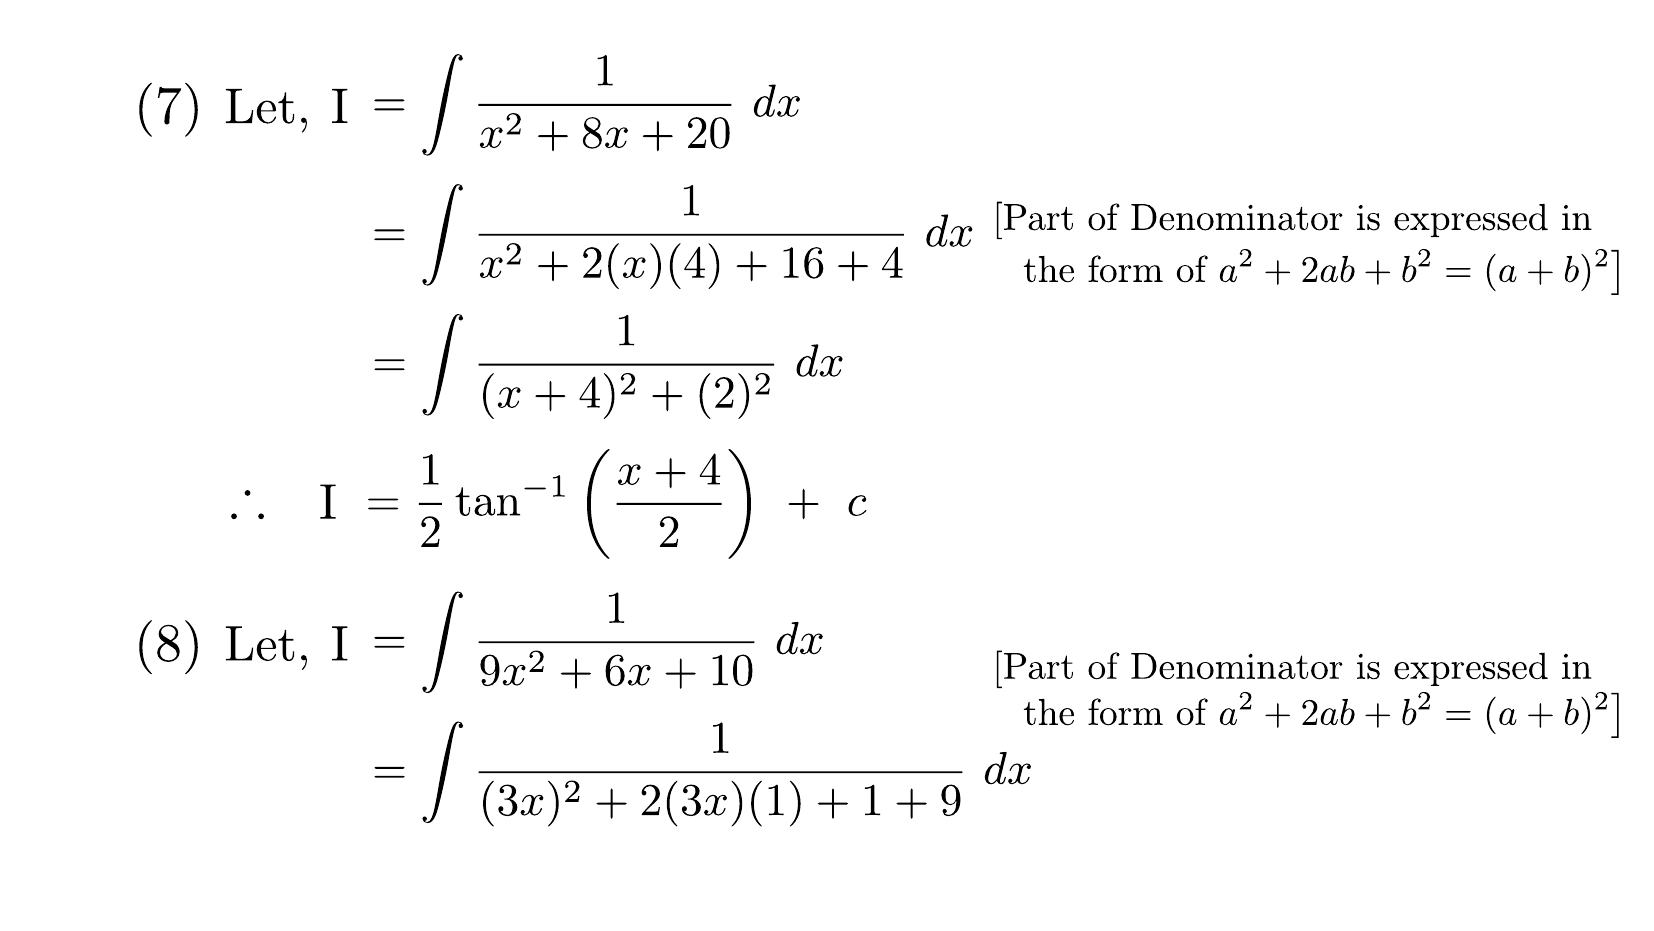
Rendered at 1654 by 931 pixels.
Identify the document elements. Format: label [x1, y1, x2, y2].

text_box [332, 88, 348, 124]
title [47, 36, 1607, 886]
text_box [367, 449, 867, 559]
text_box [994, 201, 1592, 240]
text_box [994, 650, 1592, 689]
text_box [373, 591, 823, 694]
text_box [225, 626, 307, 670]
text_box [231, 490, 264, 520]
text_box [373, 54, 800, 156]
text_box [1023, 248, 1619, 295]
text_box [320, 484, 336, 519]
text_box [373, 184, 973, 290]
text_box [225, 88, 307, 133]
text_box [332, 626, 348, 661]
text_box [373, 691, 1619, 827]
text_box [136, 82, 198, 137]
text_box [136, 620, 198, 675]
text_box [373, 313, 843, 419]
